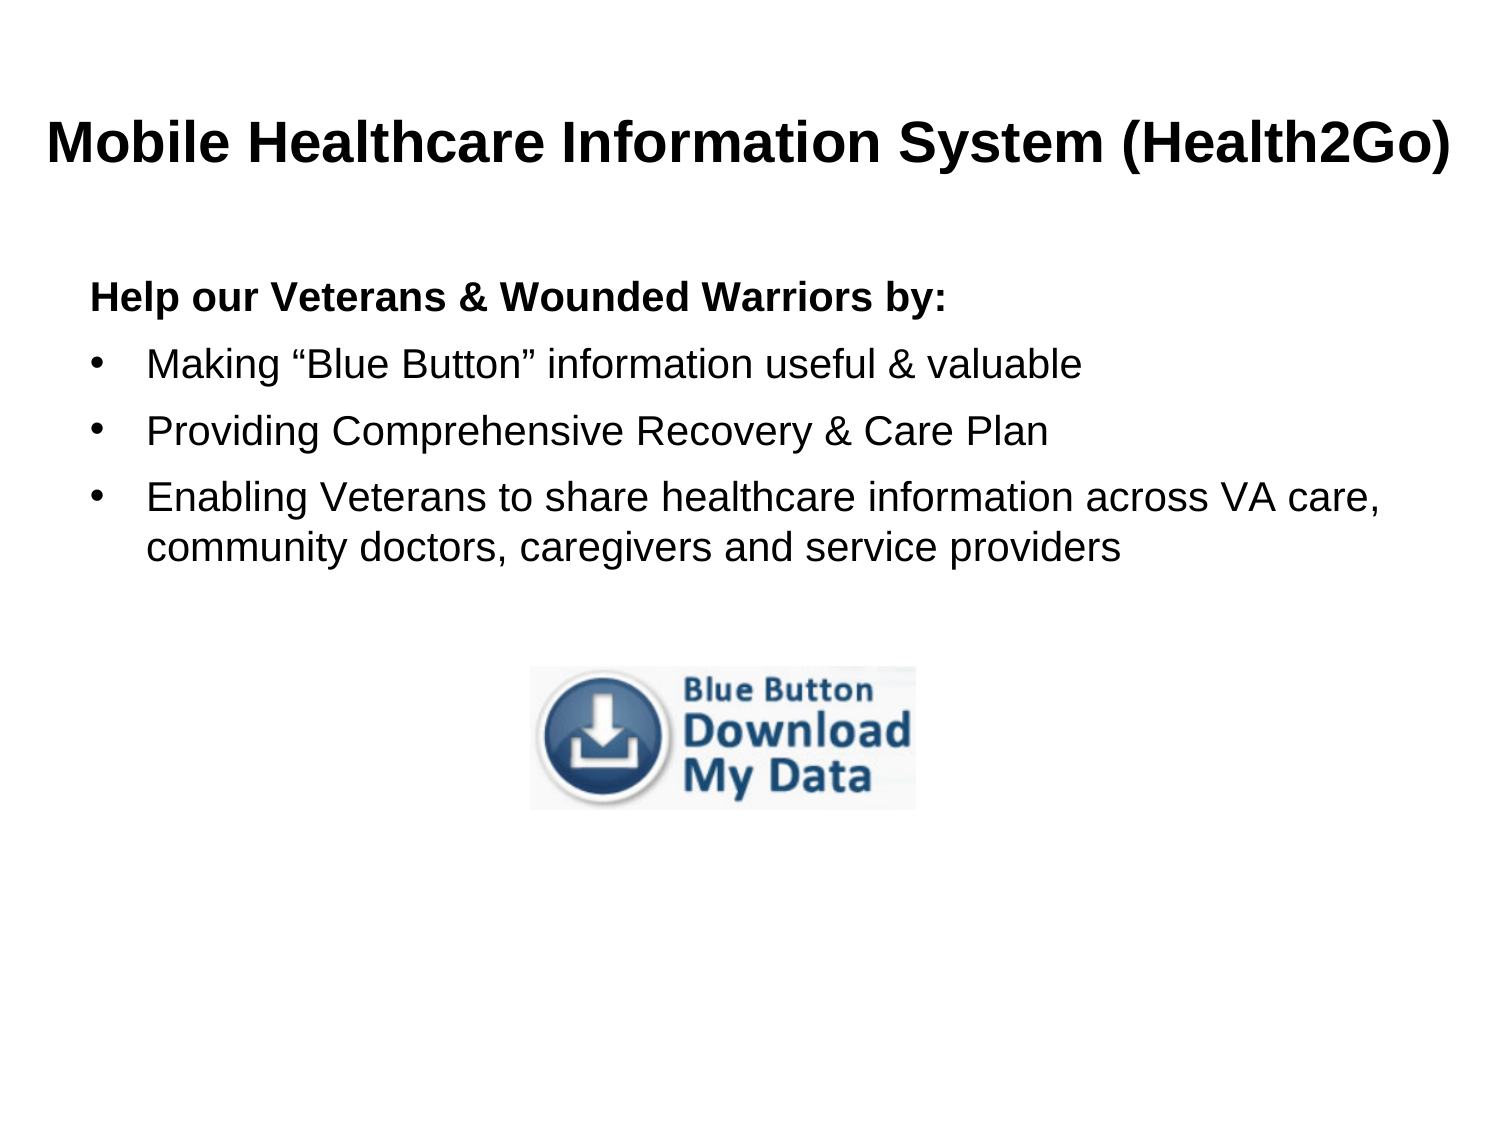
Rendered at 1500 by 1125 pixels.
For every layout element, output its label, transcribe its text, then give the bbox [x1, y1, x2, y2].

list Help our Veterans & Wounded Warriors by: Making “Blue Button” information useful & valuable Providing Comprehensive Recovery & Care Plan Enabling Veterans to share healthcare information across VA care, community doctors, caregivers and service providers [75, 262, 1500, 601]
picture [530, 666, 916, 811]
title Mobile Healthcare Information System (Health2Go) [30, 45, 1471, 233]
